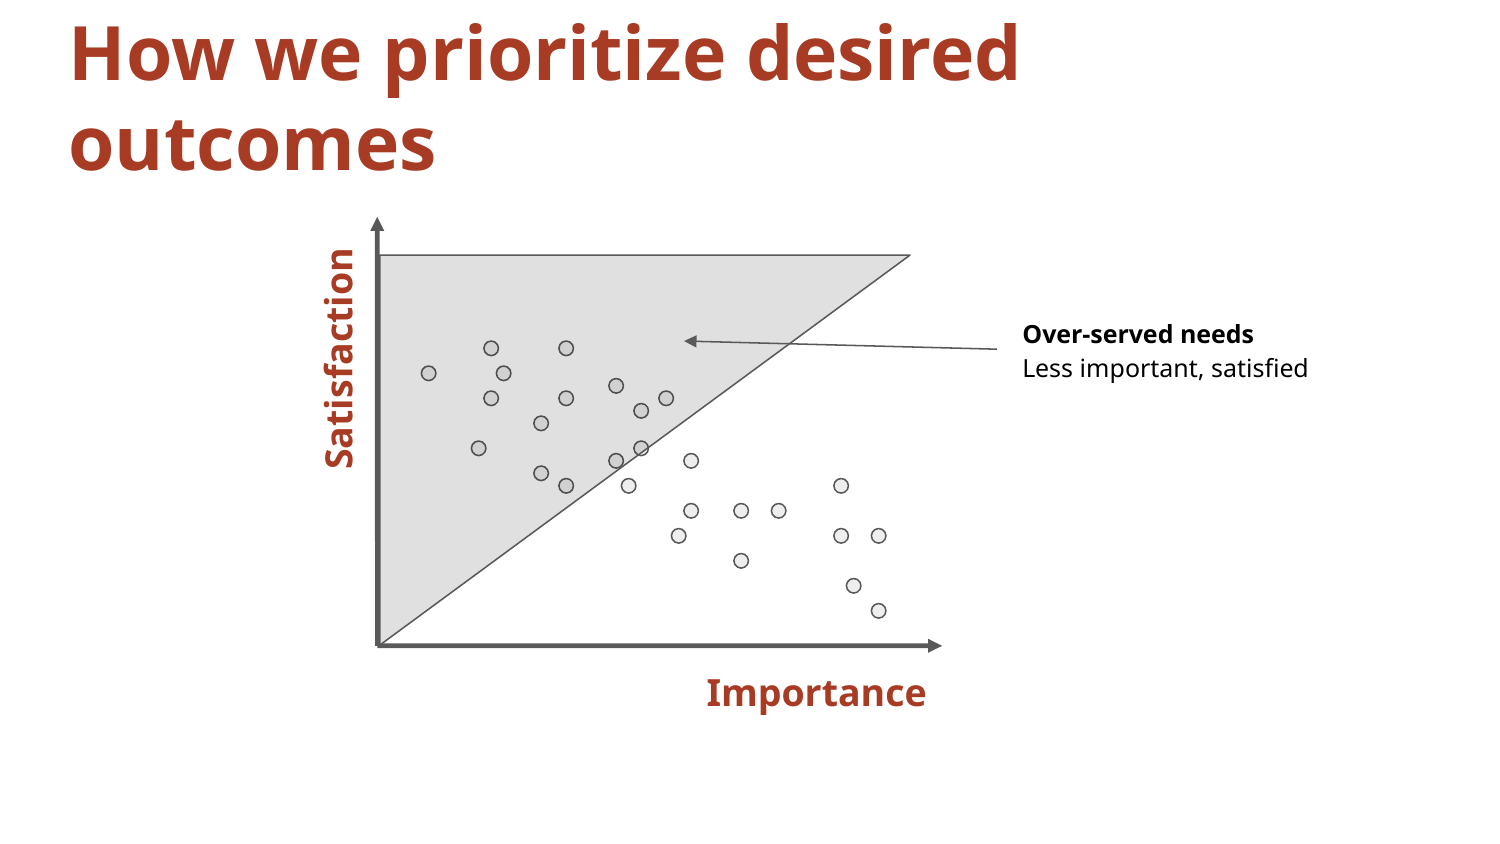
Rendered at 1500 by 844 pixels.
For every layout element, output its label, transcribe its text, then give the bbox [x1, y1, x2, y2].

text_box Over-served needs Less important, satisfied [1007, 298, 1328, 399]
text_box [683, 453, 699, 469]
text_box Importance [682, 649, 952, 728]
text_box [771, 503, 786, 519]
text_box [379, 255, 910, 646]
text_box [846, 578, 861, 594]
text_box How we prioritize desired outcomes [53, 39, 1391, 152]
text_box [621, 478, 636, 494]
text_box [671, 528, 686, 544]
text_box Satisfaction [294, 223, 373, 494]
text_box [733, 503, 749, 519]
text_box [733, 553, 749, 569]
text_box [833, 528, 849, 544]
text_box [871, 603, 886, 619]
text_box [683, 503, 699, 519]
text_box [833, 478, 849, 494]
text_box [871, 528, 886, 544]
